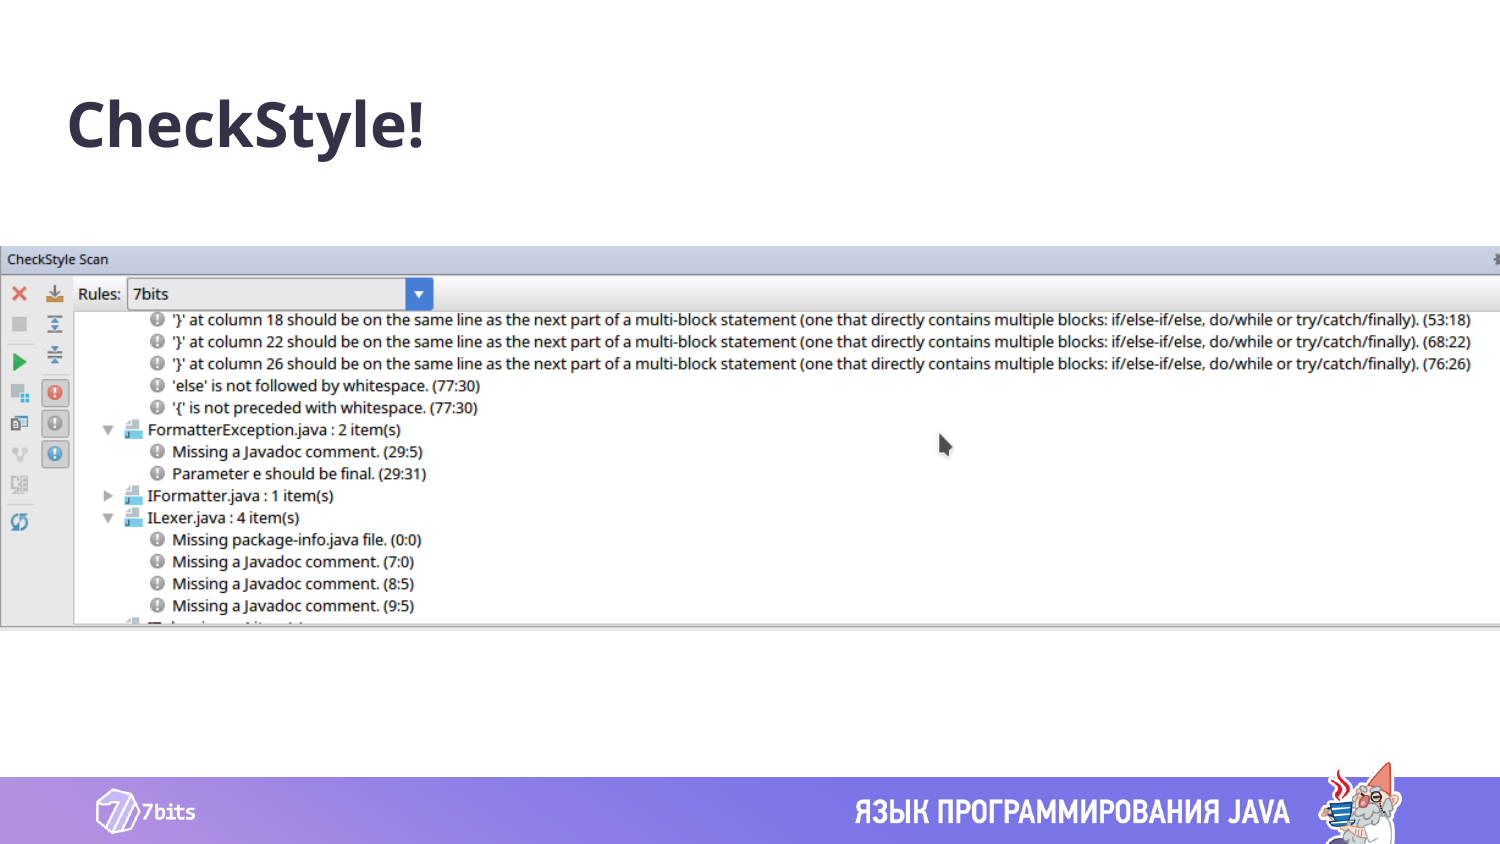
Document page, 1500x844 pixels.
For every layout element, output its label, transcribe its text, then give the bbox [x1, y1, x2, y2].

title CheckStyle! [51, 69, 1449, 164]
picture [0, 246, 1500, 631]
picture [0, 717, 1500, 844]
